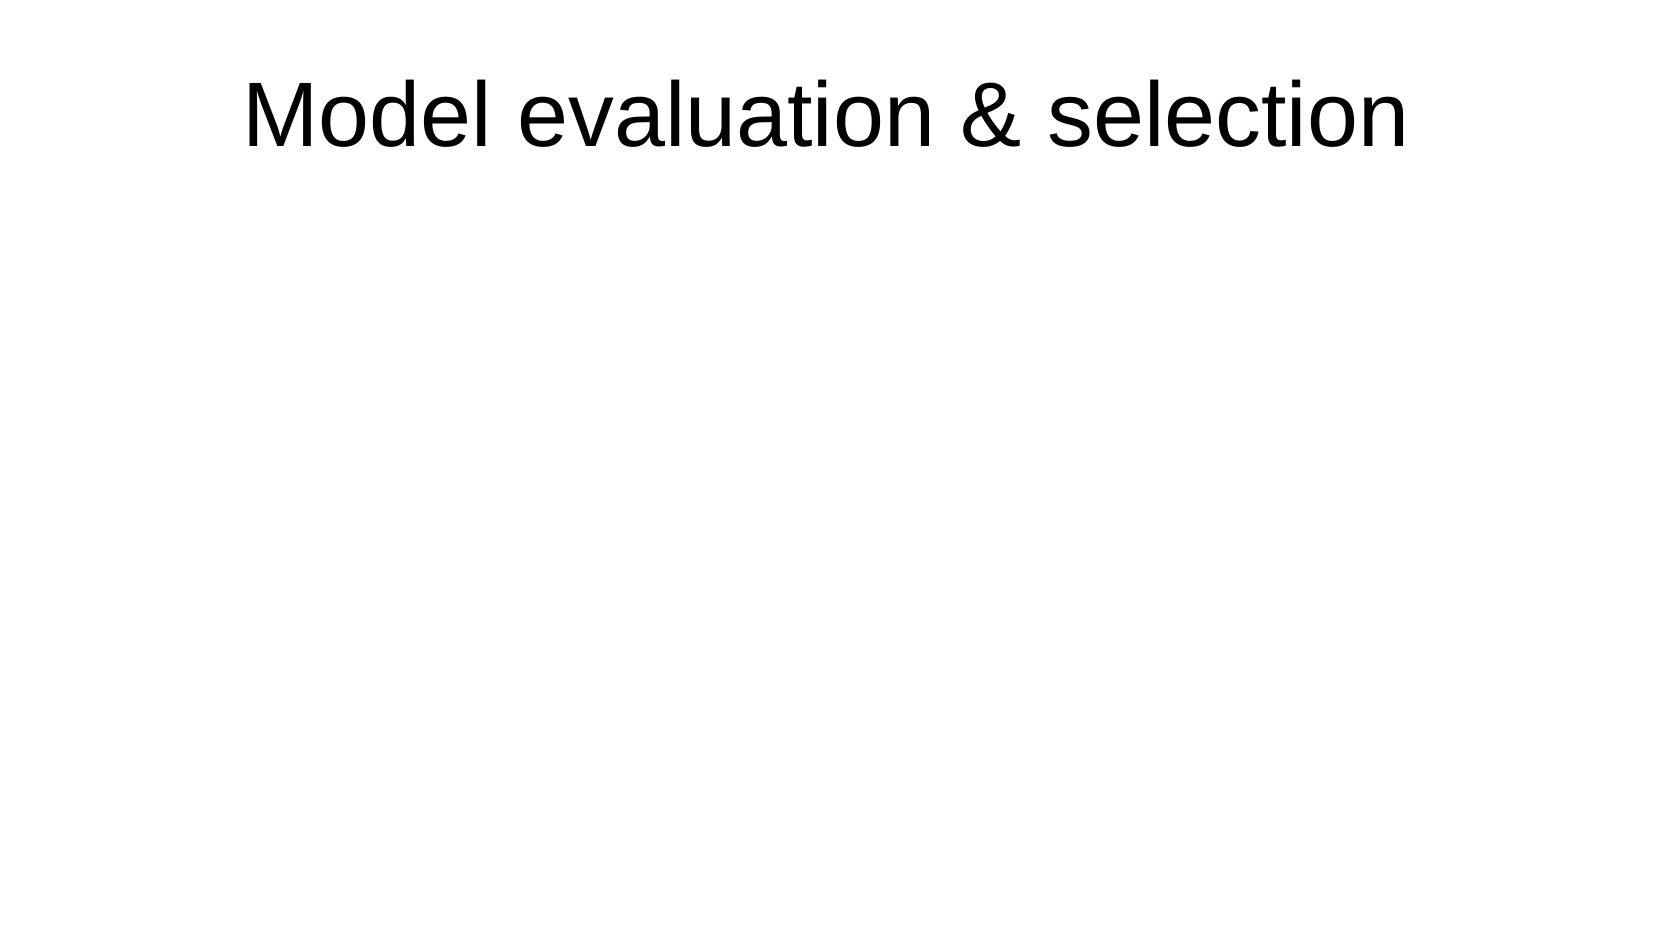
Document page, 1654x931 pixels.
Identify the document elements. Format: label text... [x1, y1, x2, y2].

title Model evaluation & selection [82, 37, 1571, 193]
